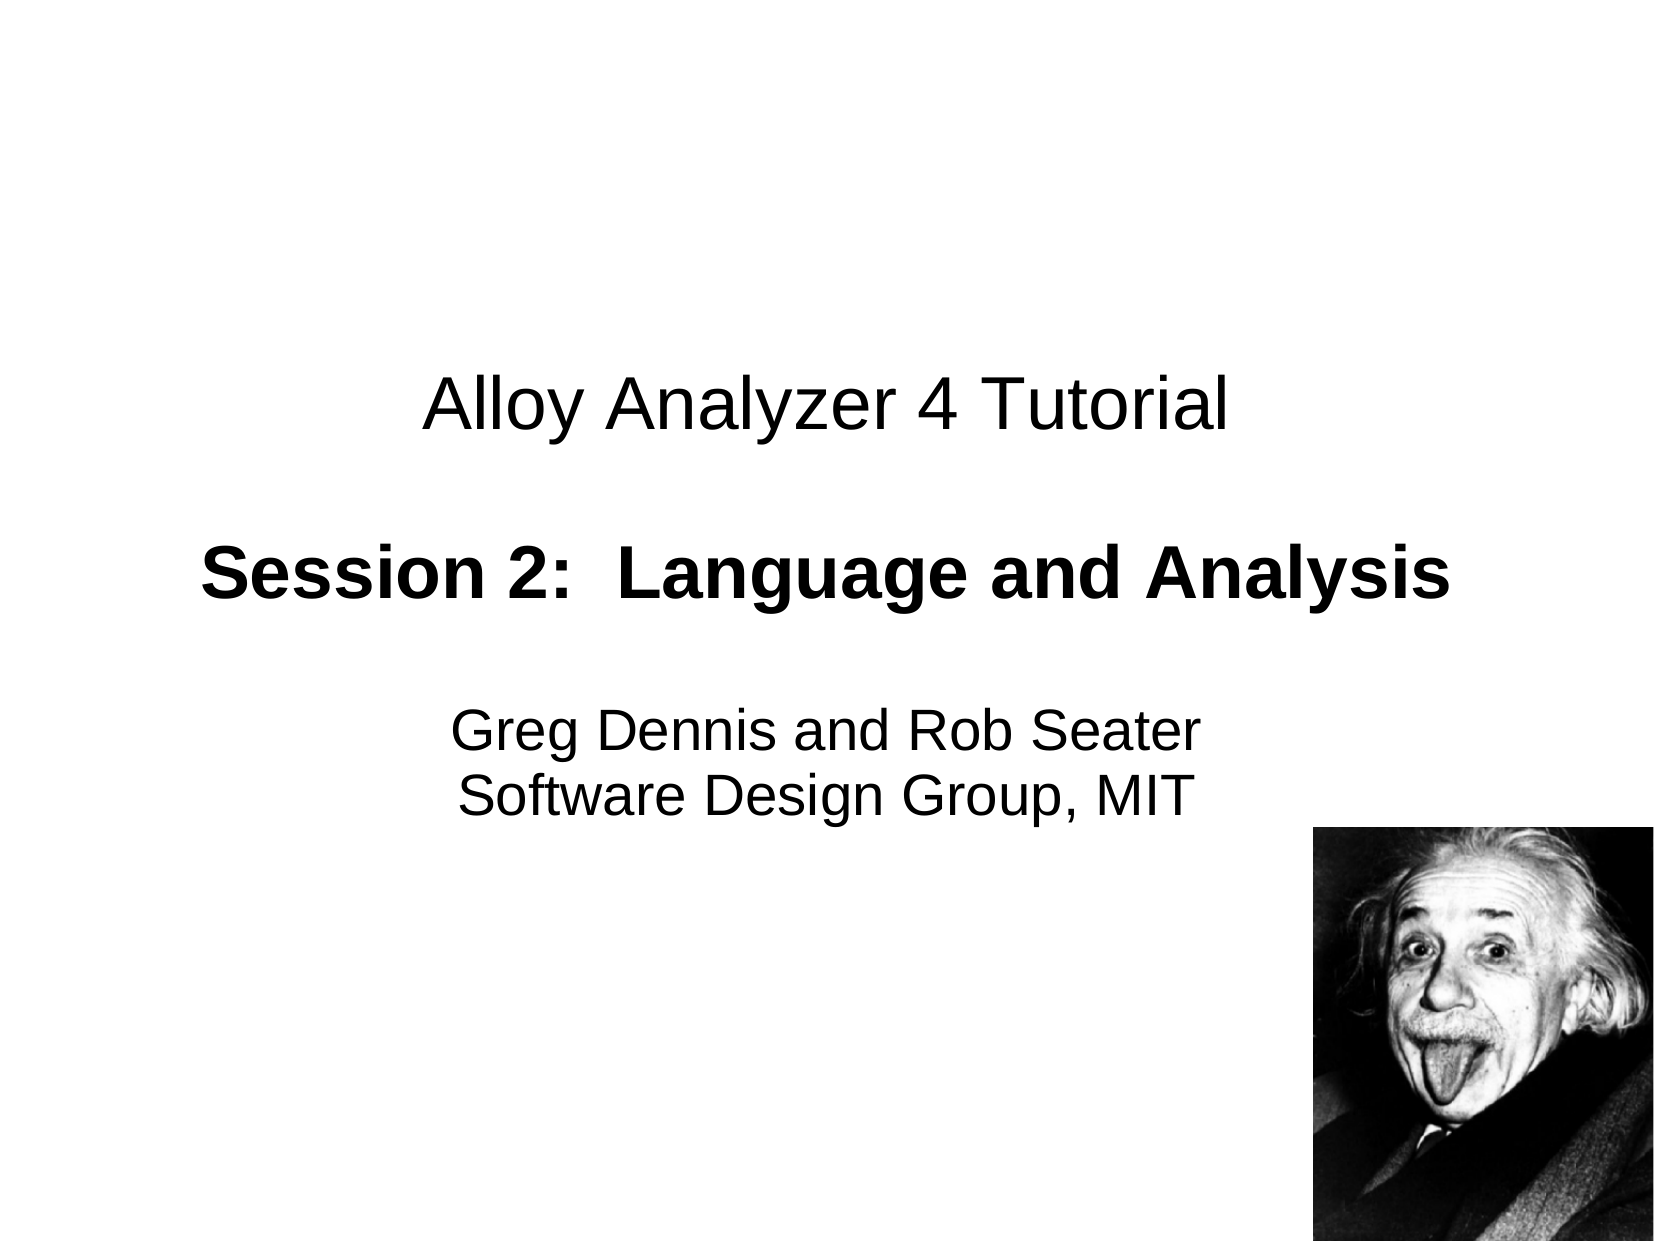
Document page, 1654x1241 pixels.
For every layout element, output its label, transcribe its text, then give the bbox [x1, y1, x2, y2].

subtitle Alloy Analyzer 4 Tutorial Session 2: Language and Analysis Greg Dennis and Rob Seater Software Design Group, MIT [82, 290, 1571, 901]
picture [1313, 827, 1654, 1241]
